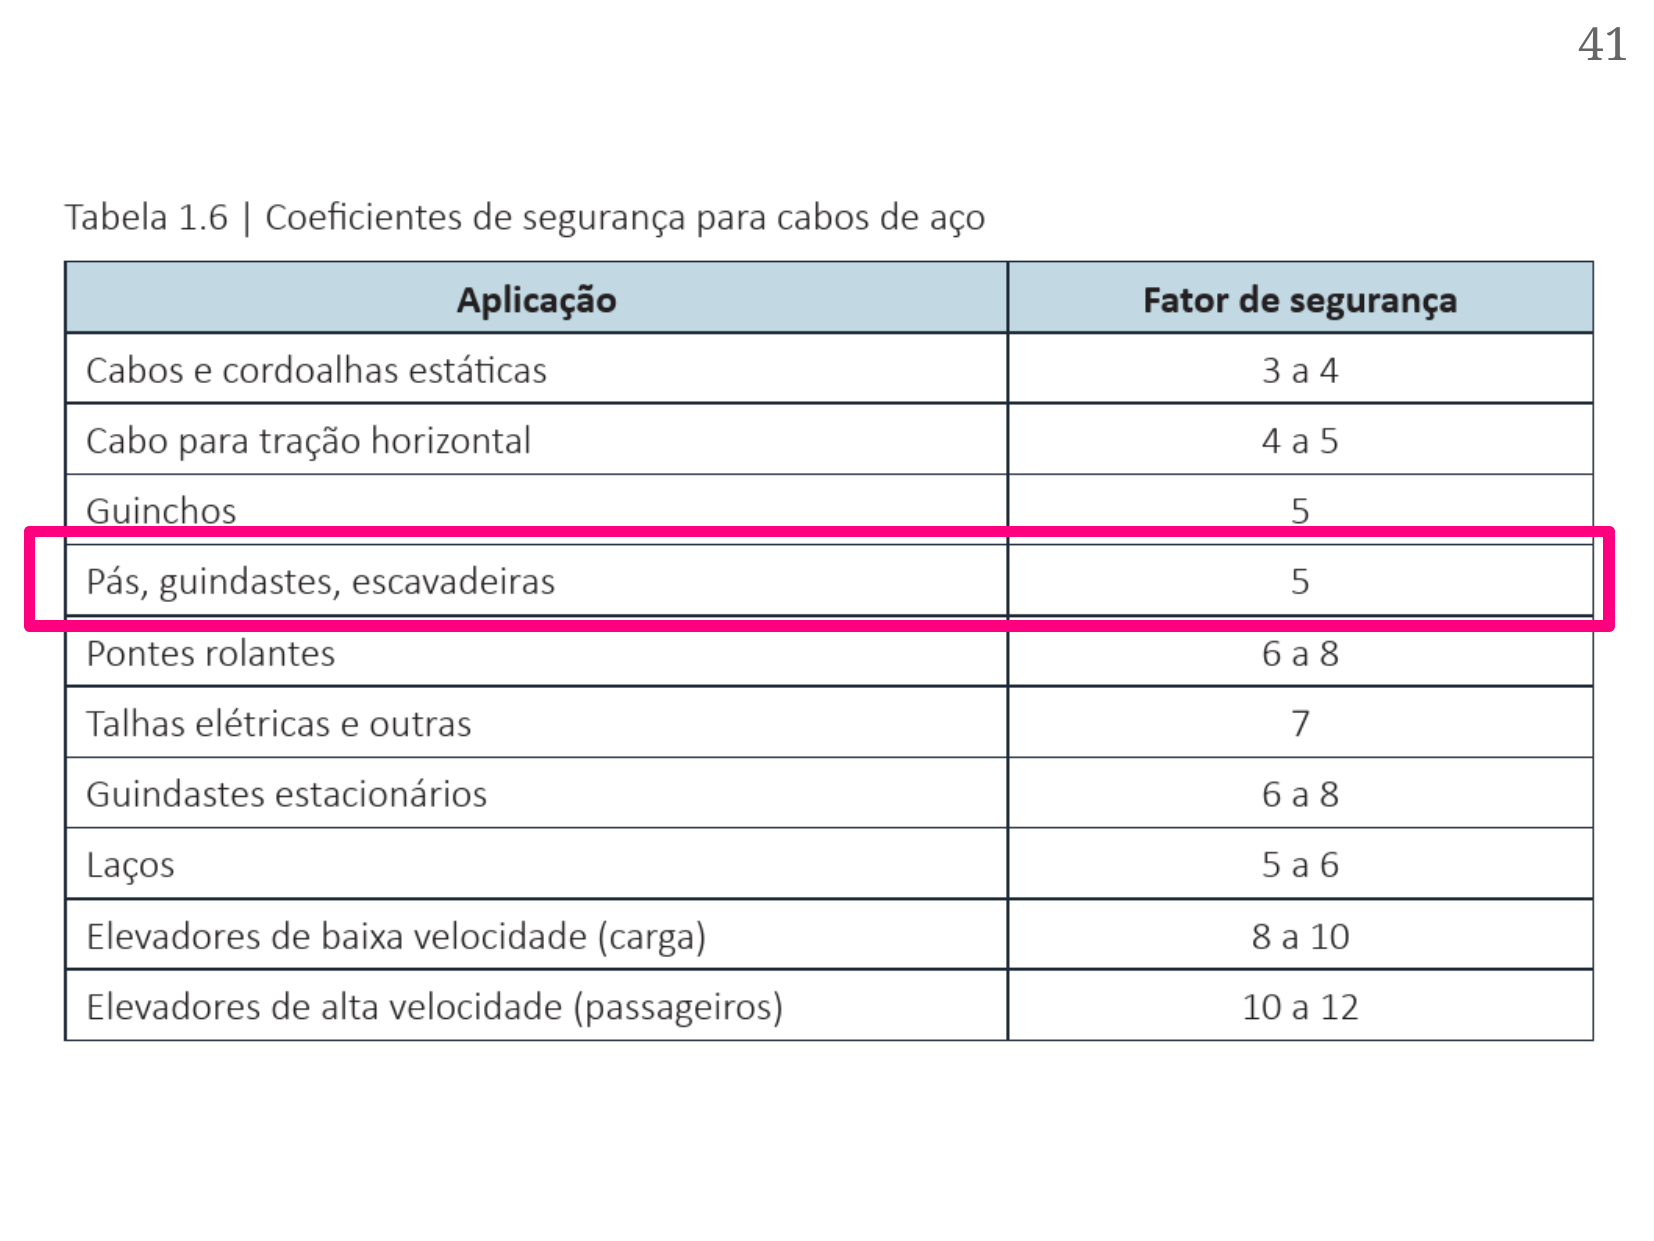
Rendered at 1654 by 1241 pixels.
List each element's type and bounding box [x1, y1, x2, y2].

picture [61, 200, 1599, 526]
picture [61, 537, 1599, 620]
picture [61, 632, 1599, 1043]
